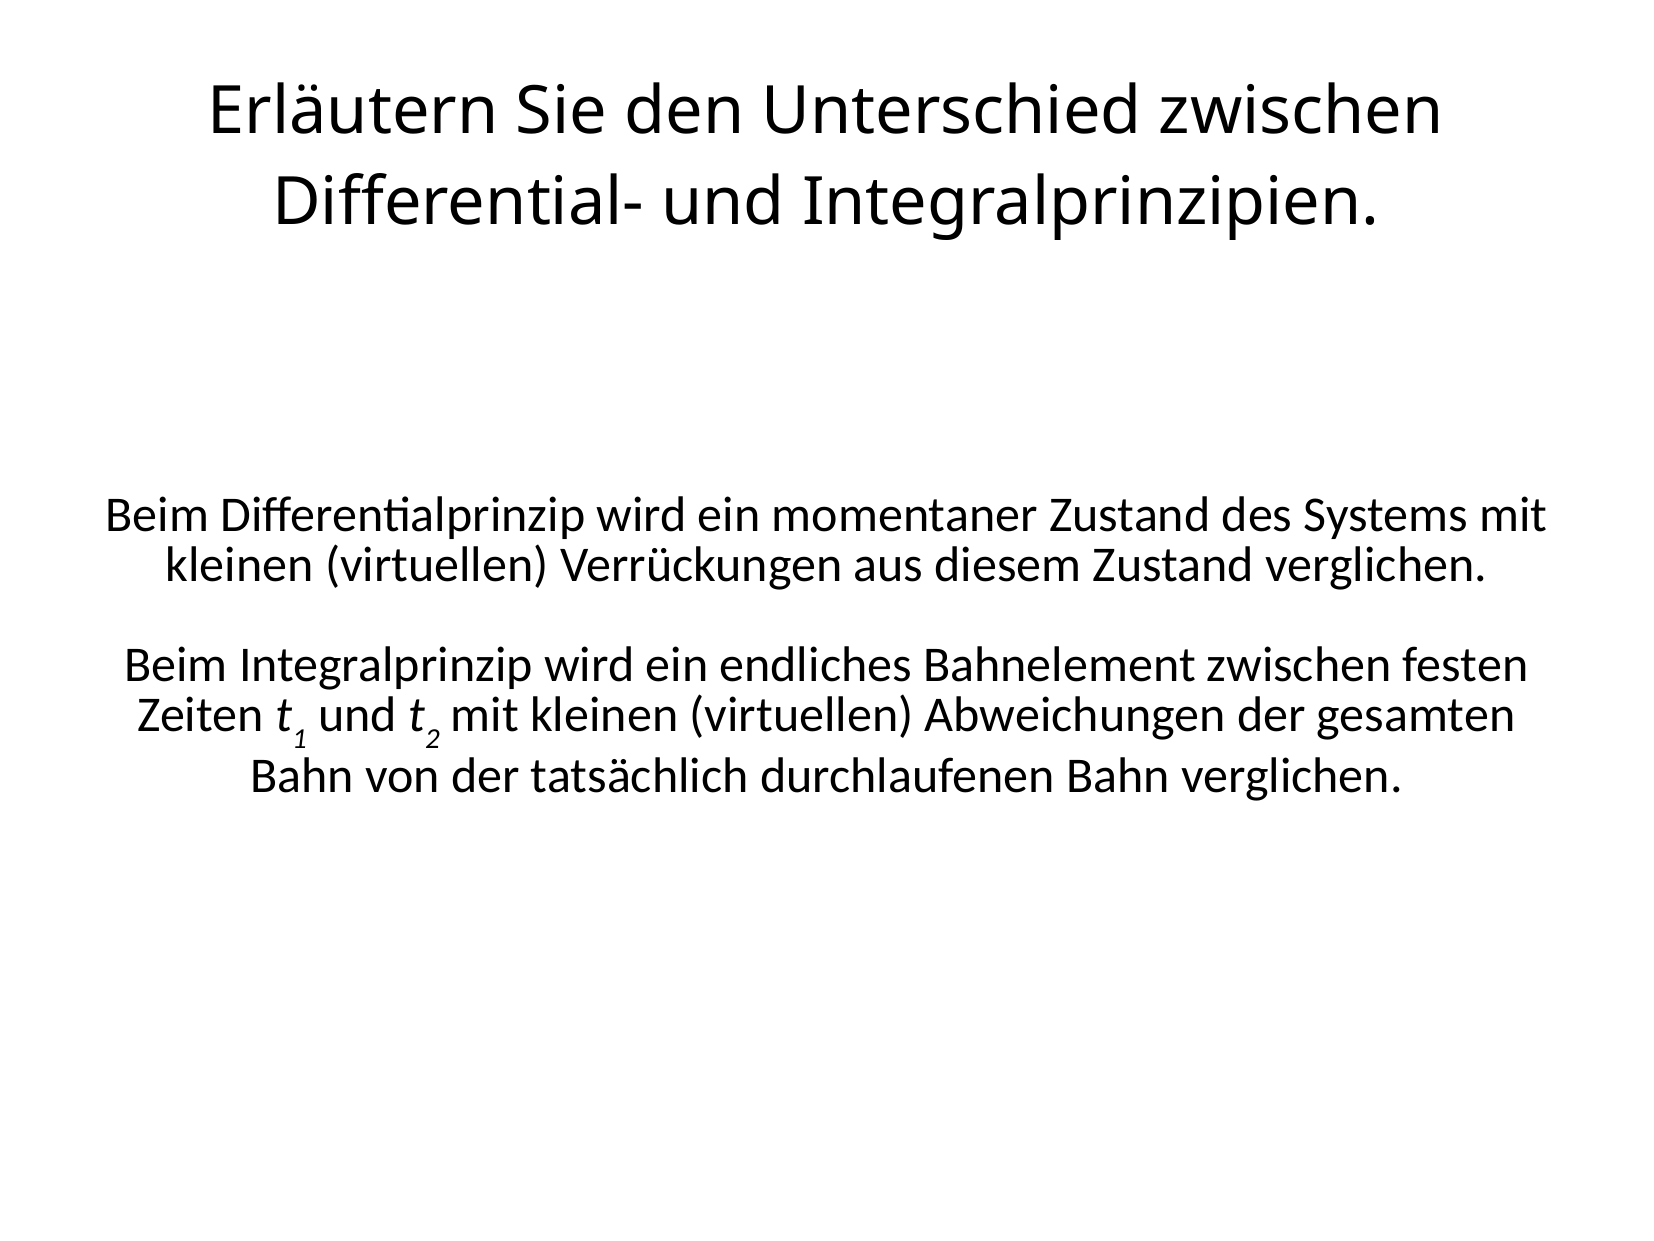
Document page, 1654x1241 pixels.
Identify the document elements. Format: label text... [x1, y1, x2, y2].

title Erläutern Sie den Unterschied zwischen Differential- und Integralprinzipien. [82, 49, 1571, 257]
subtitle Beim Differentialprinzip wird ein momentaner Zustand des Systems mit kleinen (virtuellen) Verrückungen aus diesem Zustand verglichen. Beim Integralprinzip wird ein endliches Bahnelement zwischen festen Zeiten t1 und t2 mit kleinen (virtuellen) Abweichungen der gesamten Bahn von der tatsächlich durchlaufenen Bahn verglichen. [82, 290, 1571, 1010]
